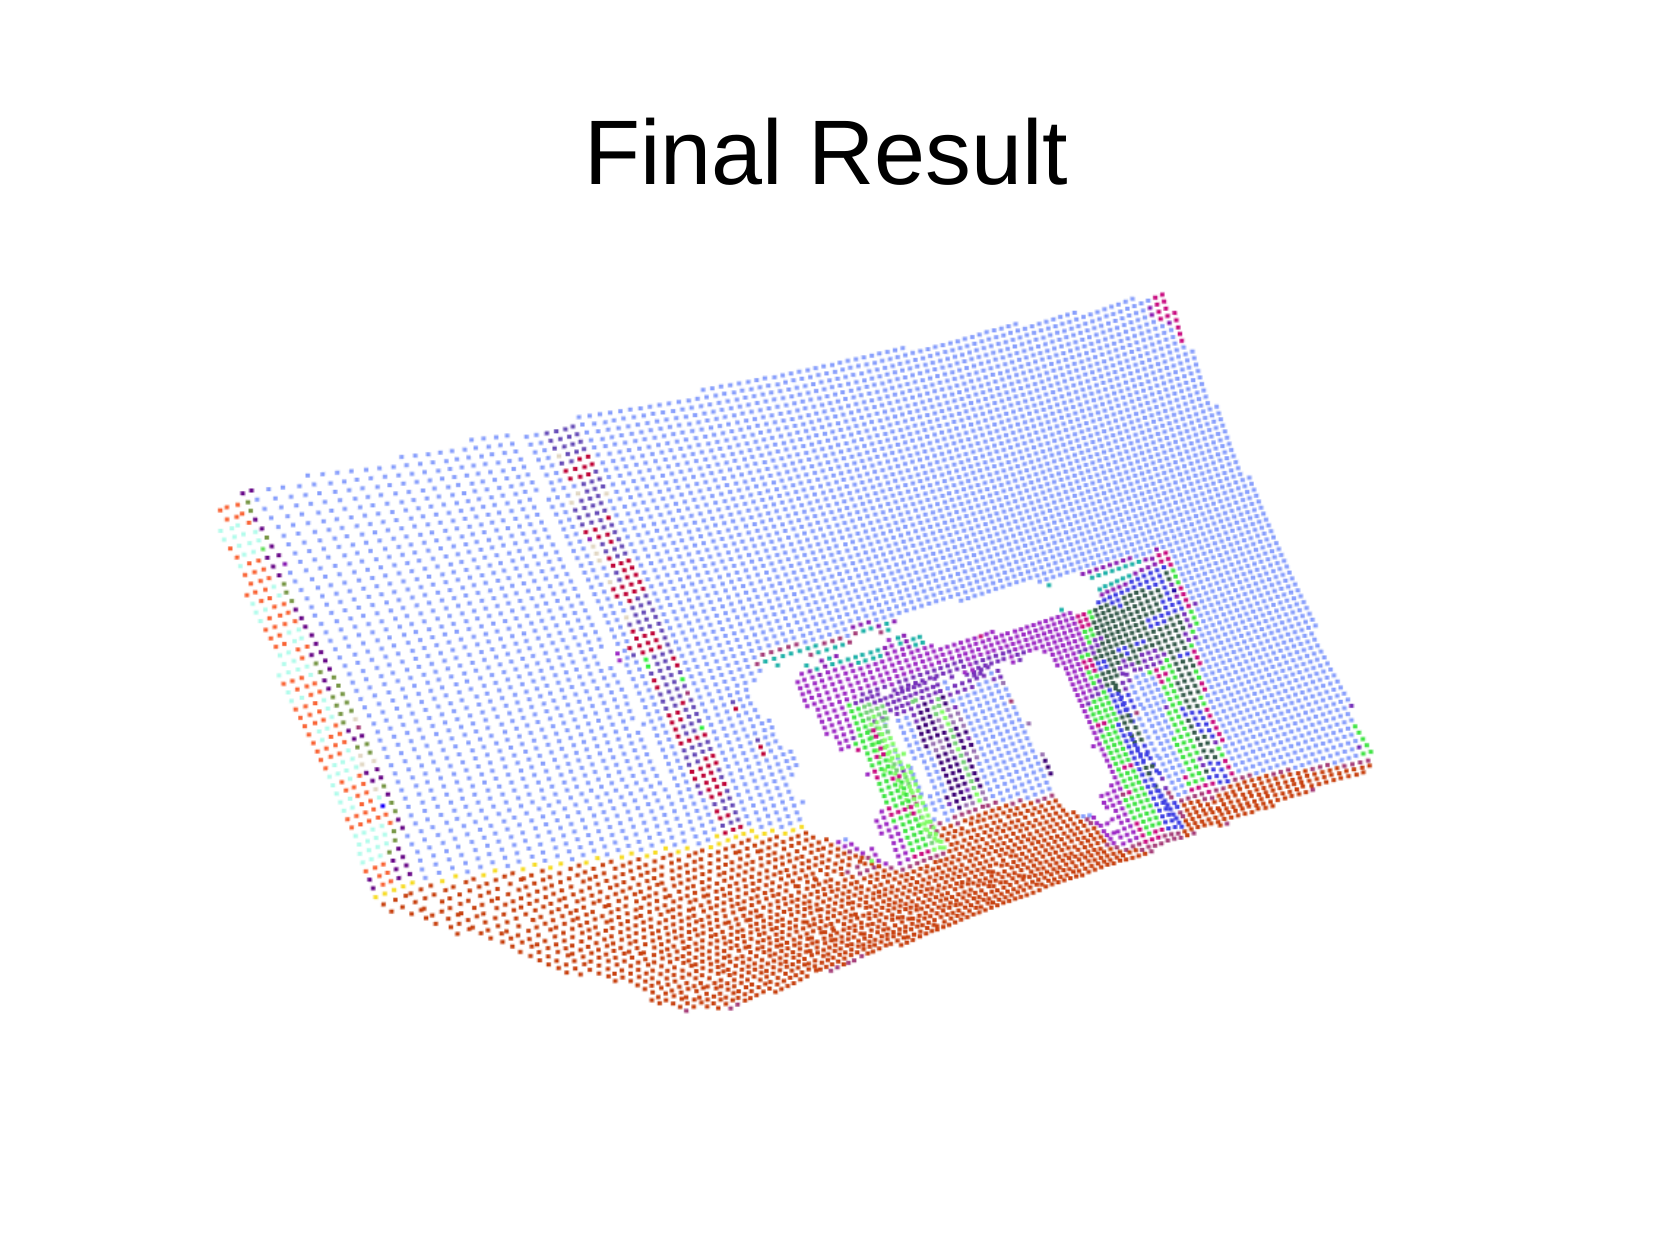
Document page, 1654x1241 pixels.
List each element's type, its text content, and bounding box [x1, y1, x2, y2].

picture [91, 245, 1441, 1051]
title Final Result [82, 49, 1571, 257]
